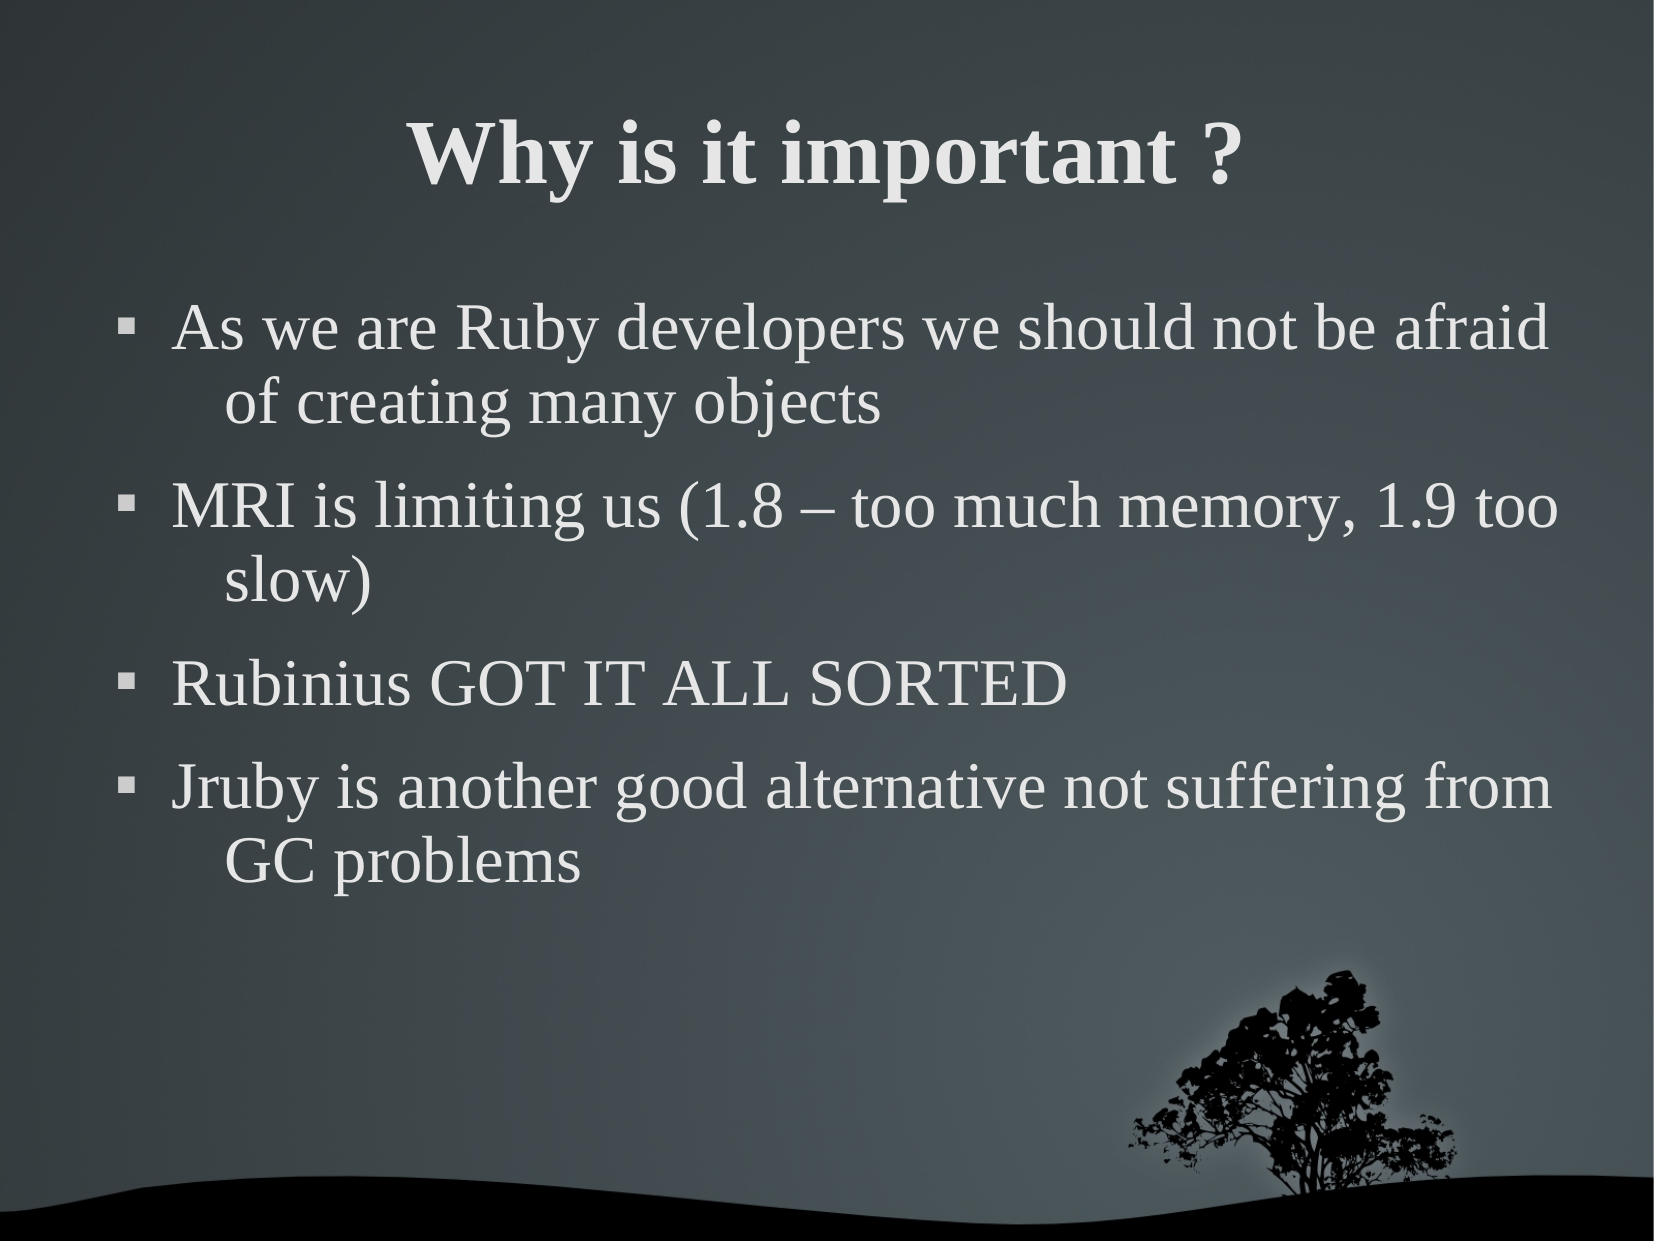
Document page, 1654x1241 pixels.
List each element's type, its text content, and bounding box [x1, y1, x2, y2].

list As we are Ruby developers we should not be afraid of creating many objects MRI is limiting us (1.8 – too much memory, 1.9 too slow) Rubinius GOT IT ALL SORTED Jruby is another good alternative not suffering from GC problems [82, 290, 1571, 1094]
picture [0, 0, 1654, 1241]
title Why is it important ? [82, 56, 1571, 250]
